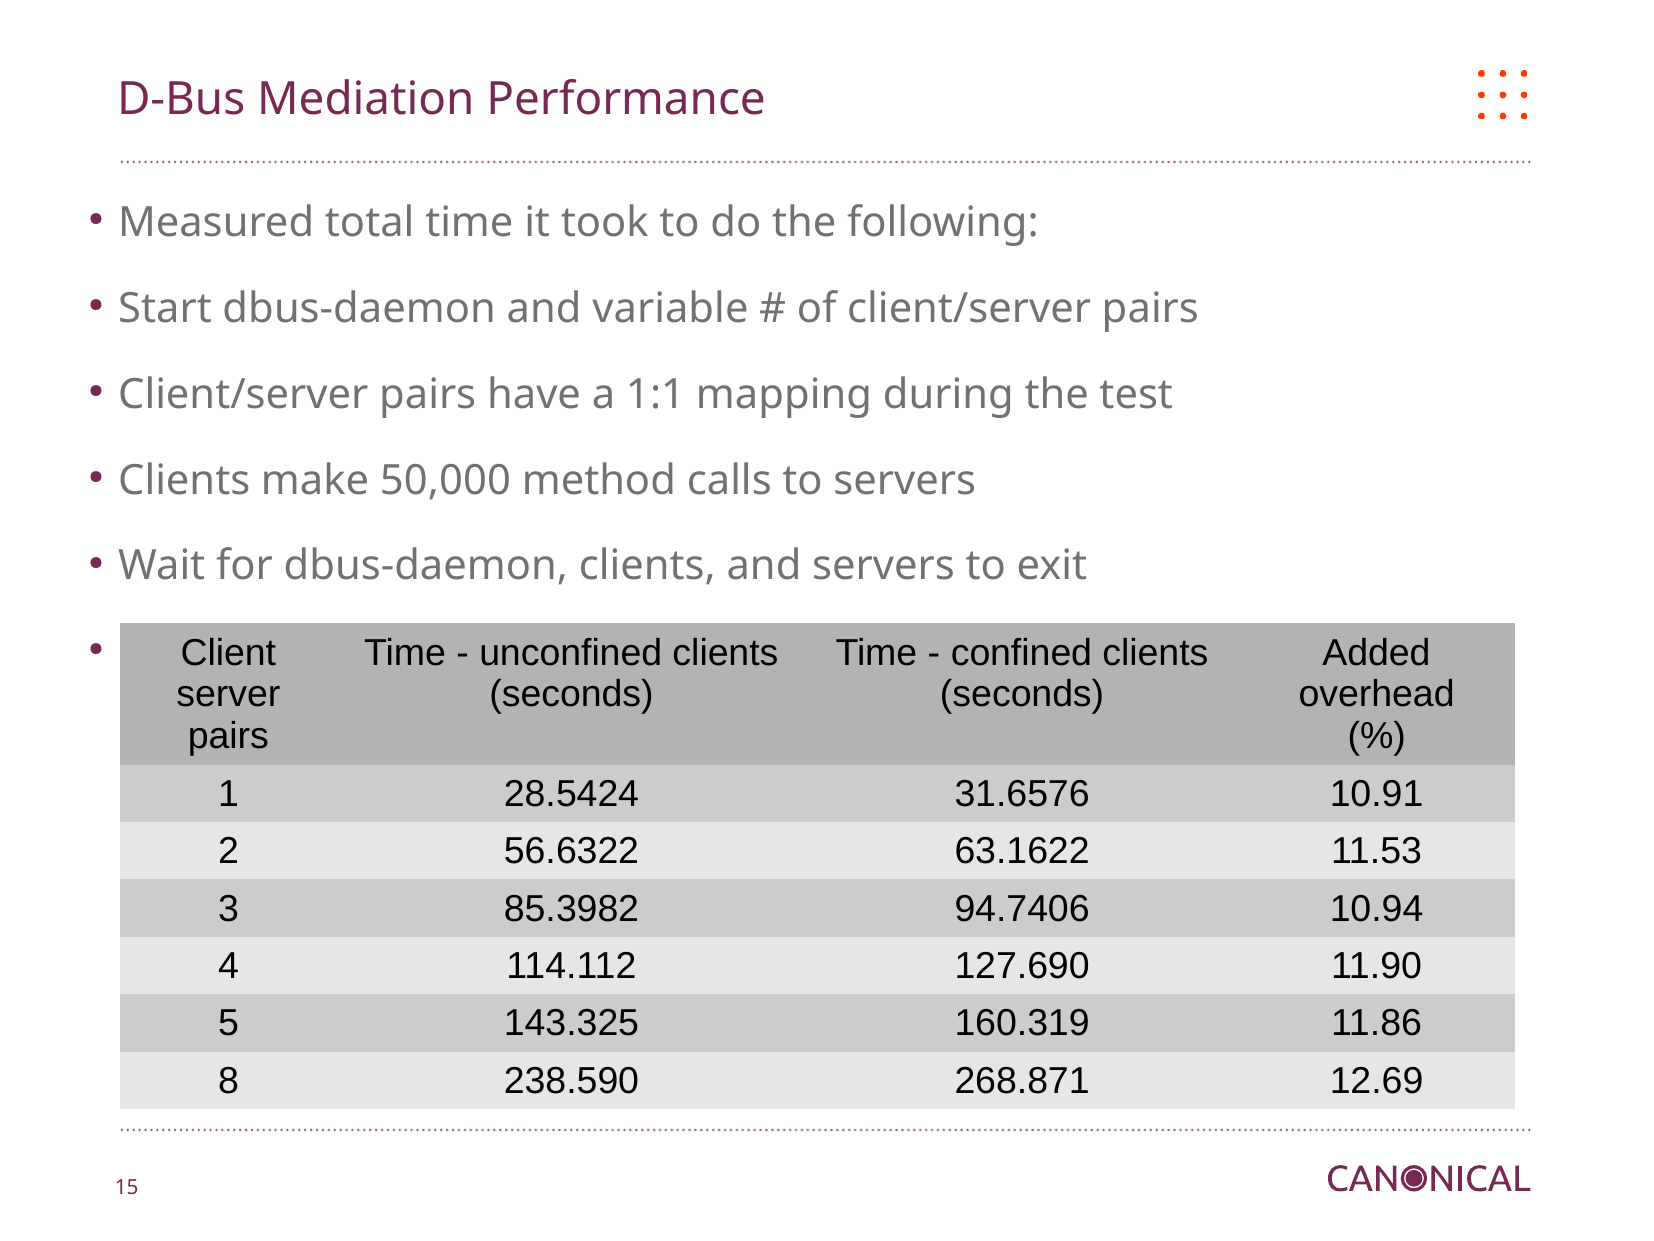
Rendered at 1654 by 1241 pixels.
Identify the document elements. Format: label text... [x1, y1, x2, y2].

table_cell 2 [120, 822, 337, 879]
table_cell 3 [120, 879, 337, 937]
table_cell 10.91 [1239, 765, 1515, 822]
table_cell 143.325 [337, 994, 806, 1052]
table_cell 1 [120, 765, 337, 822]
table_cell 114.112 [337, 937, 806, 994]
table_header Time - unconfined clients (seconds) [337, 623, 806, 765]
table_cell 56.6322 [337, 822, 806, 879]
table_cell 10.94 [1239, 879, 1515, 937]
table_cell 94.7406 [806, 879, 1239, 937]
table_cell 8 [120, 1052, 337, 1109]
table_cell 11.90 [1239, 937, 1515, 994]
table_cell 85.3982 [337, 879, 806, 937]
table_cell 238.590 [337, 1052, 806, 1109]
title D-Bus Mediation Performance [117, 71, 1447, 123]
table_cell 4 [120, 937, 337, 994]
table_header Added overhead (%) [1239, 623, 1515, 765]
table_cell 268.871 [806, 1052, 1239, 1109]
picture [111, 159, 1533, 166]
table_cell 12.69 [1239, 1052, 1515, 1109]
table_header Time - confined clients (seconds) [806, 623, 1239, 765]
table_cell 63.1622 [806, 822, 1239, 879]
table_cell 11.86 [1239, 994, 1515, 1052]
table_cell 11.53 [1239, 822, 1515, 879]
table_cell 31.6576 [806, 765, 1239, 822]
table_cell 160.319 [806, 994, 1239, 1052]
table_cell 127.690 [806, 937, 1239, 994]
table_header Client server pairs [120, 623, 337, 765]
table_cell 5 [120, 994, 337, 1052]
picture [1478, 70, 1527, 119]
table_cell 28.5424 [337, 765, 806, 822]
picture [111, 1127, 1533, 1134]
list Measured total time it took to do the following: Start dbus-daemon and variable # of client/server pairs Client/server pairs have a 1:1 mapping during the test Clients make 50,000 method calls to servers Wait for dbus-daemon, clients, and servers to exit Numbers below come from a Nexus 7 running Ubuntu Touch [88, 177, 1577, 882]
